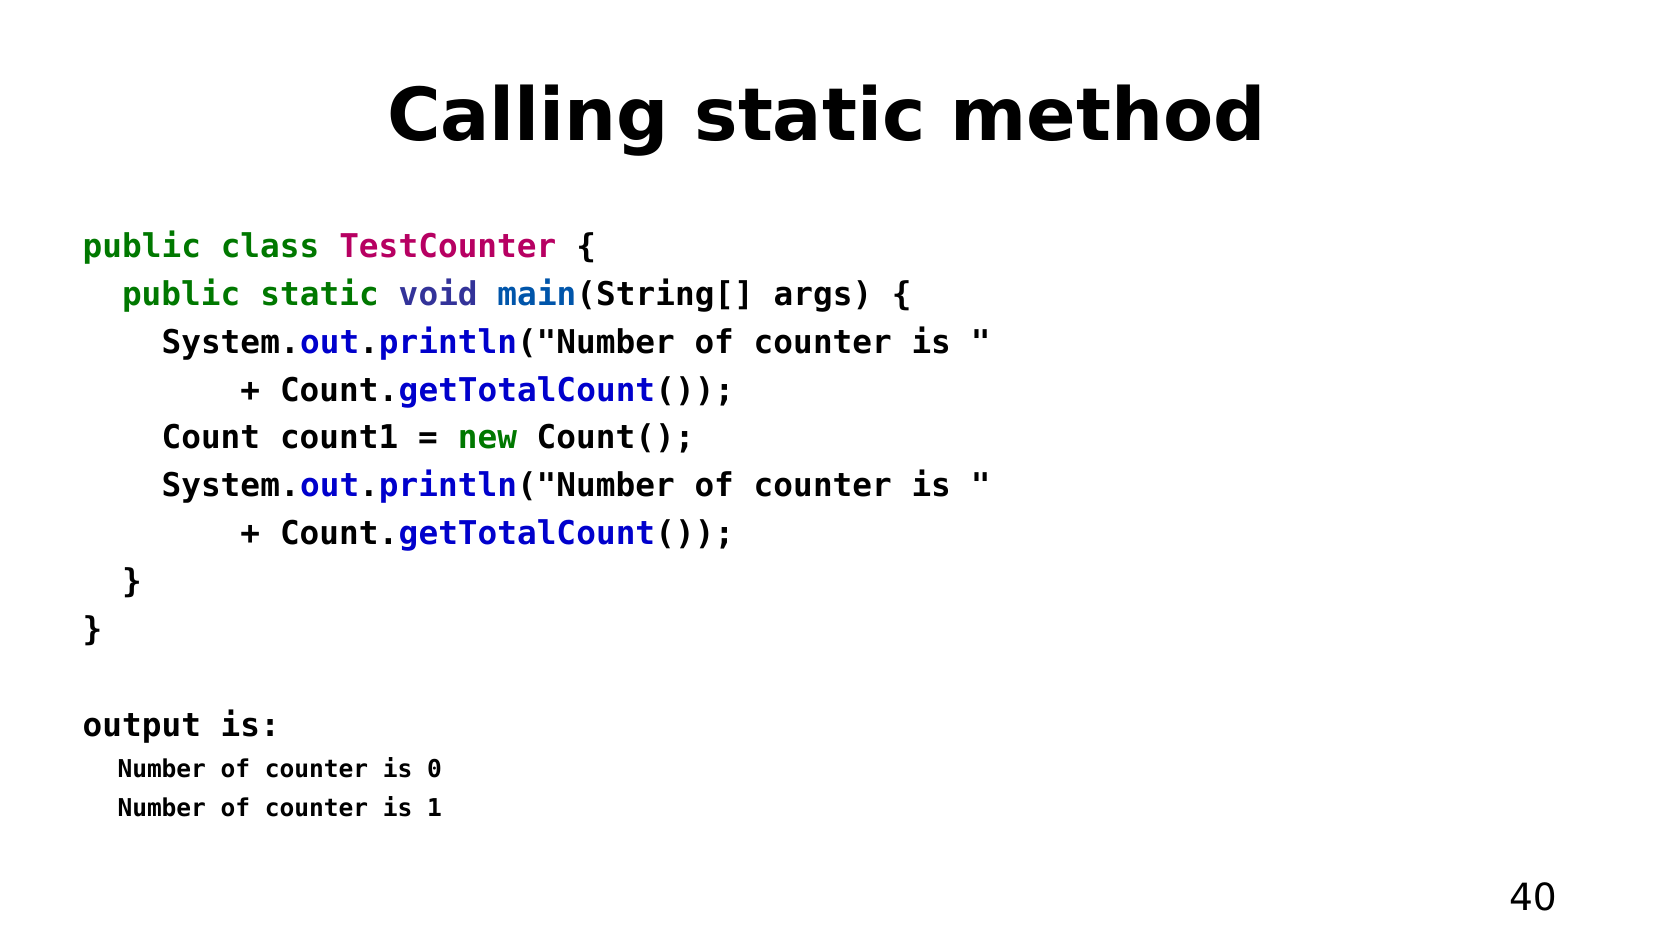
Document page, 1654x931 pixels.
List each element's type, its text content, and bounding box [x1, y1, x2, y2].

list public class TestCounter { public static void main(String[] args) { System.out.println("Number of counter is " + Count.getTotalCount()); Count count1 = new Count(); System.out.println("Number of counter is " + Count.getTotalCount()); } } output is: Number of counter is 0 Number of counter is 1 [82, 217, 1538, 824]
title Calling static method [82, 37, 1571, 193]
